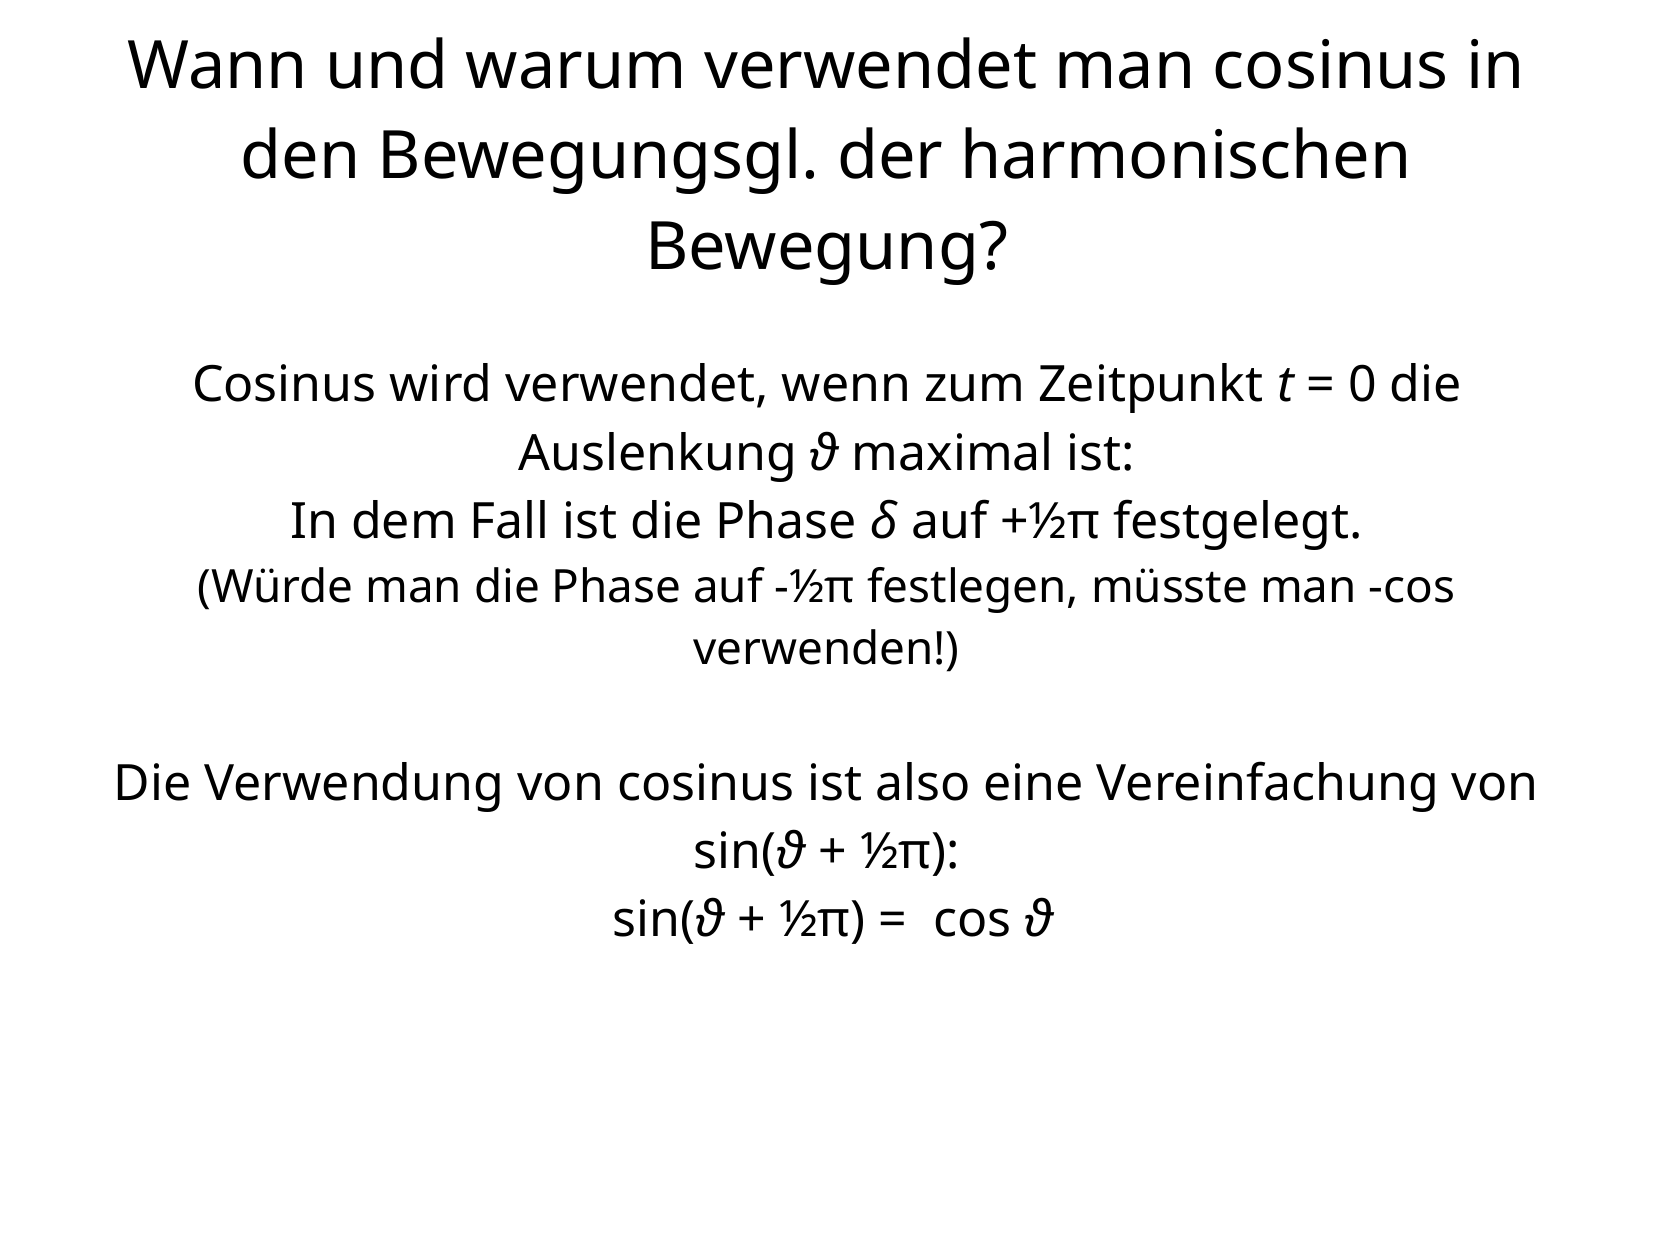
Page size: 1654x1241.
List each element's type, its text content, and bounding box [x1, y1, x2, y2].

title Wann und warum verwendet man cosinus in den Bewegungsgl. der harmonischen Bewegung? [82, 49, 1571, 257]
subtitle Cosinus wird verwendet, wenn zum Zeitpunkt t = 0 die Auslenkung ϑ maximal ist: In dem Fall ist die Phase δ auf +½π festgelegt. (Würde man die Phase auf -½π festlegen, müsste man -cos verwenden!) Die Verwendung von cosinus ist also eine Vereinfachung von sin(ϑ + ½π): sin(ϑ + ½π) = cos ϑ [82, 290, 1571, 1010]
